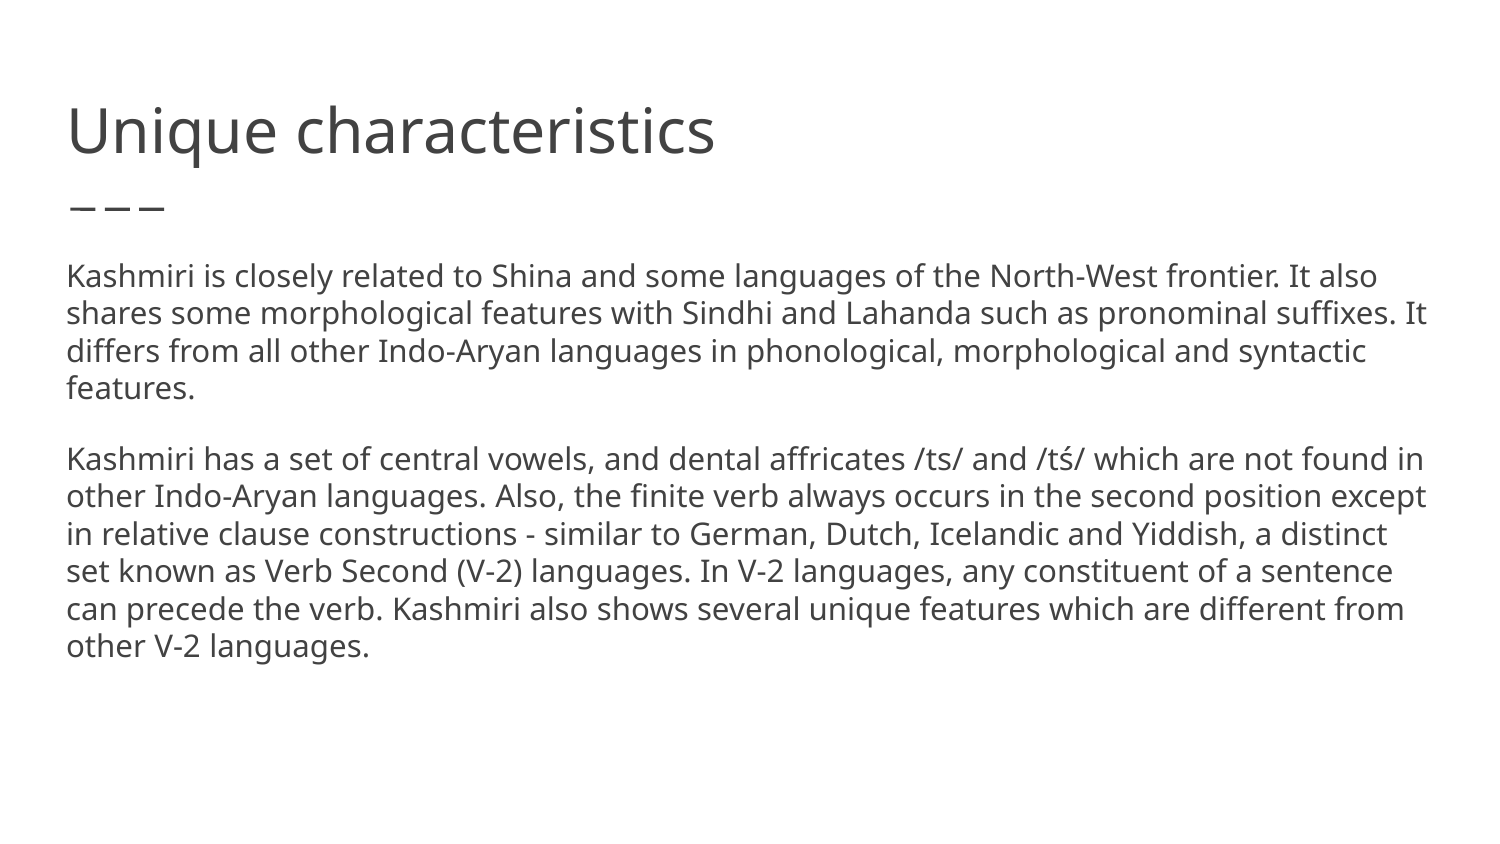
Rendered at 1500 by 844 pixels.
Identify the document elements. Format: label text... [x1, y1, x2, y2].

list Kashmiri is closely related to Shina and some languages of the North-West frontier. It also shares some morphological features with Sindhi and Lahanda such as pronominal suffixes. It differs from all other Indo-Aryan languages in phonological, morphological and syntactic features. Kashmiri has a set of central vowels, and dental affricates /ts/ and /tś/ which are not found in other Indo-Aryan languages. Also, the finite verb always occurs in the second position except in relative clause constructions - similar to German, Dutch, Icelandic and Yiddish, a distinct set known as Verb Second (V-2) languages. In V-2 languages, any constituent of a sentence can precede the verb. Kashmiri also shows several unique features which are different from other V-2 languages. [51, 240, 1449, 750]
title Unique characteristics [51, 61, 1449, 182]
